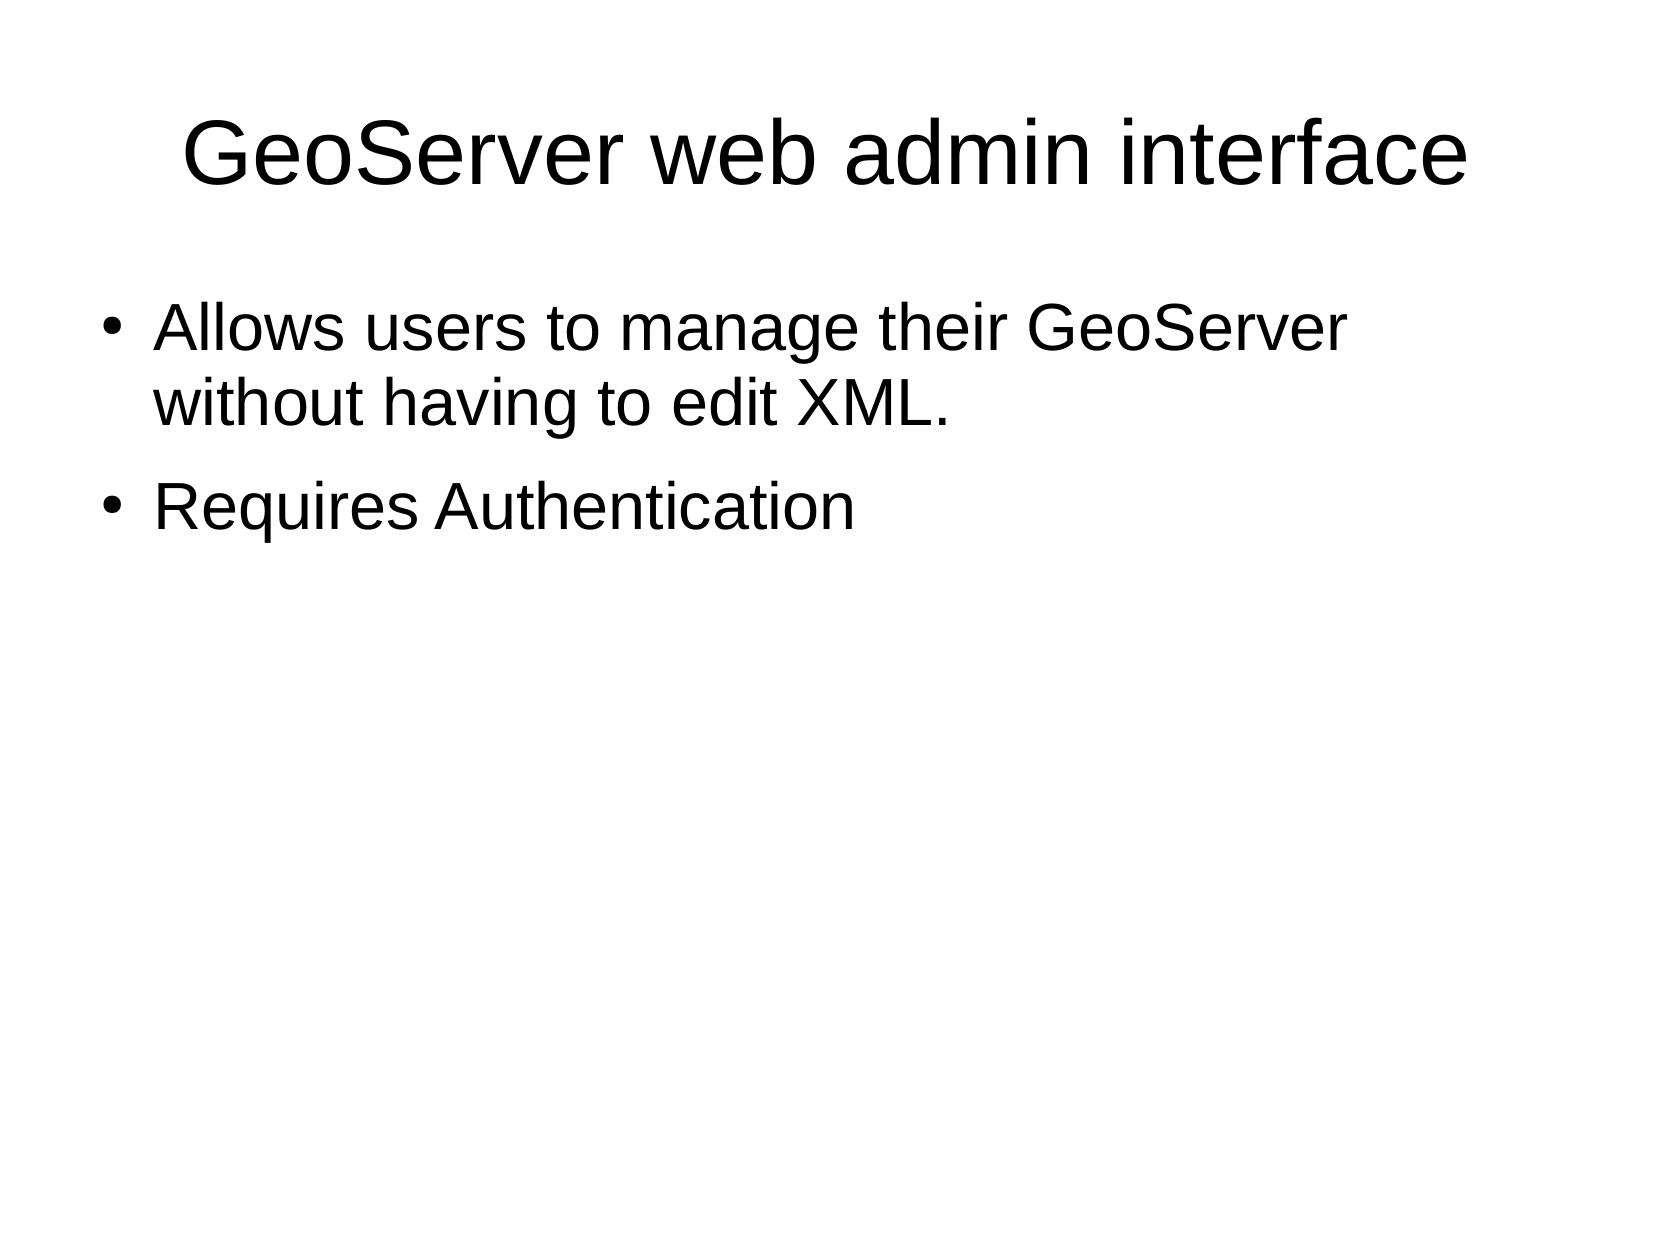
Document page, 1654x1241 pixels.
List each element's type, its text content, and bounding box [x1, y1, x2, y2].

title GeoServer web admin interface [82, 49, 1571, 257]
list Allows users to manage their GeoServer without having to edit XML. Requires Authentication [82, 290, 1538, 1010]
